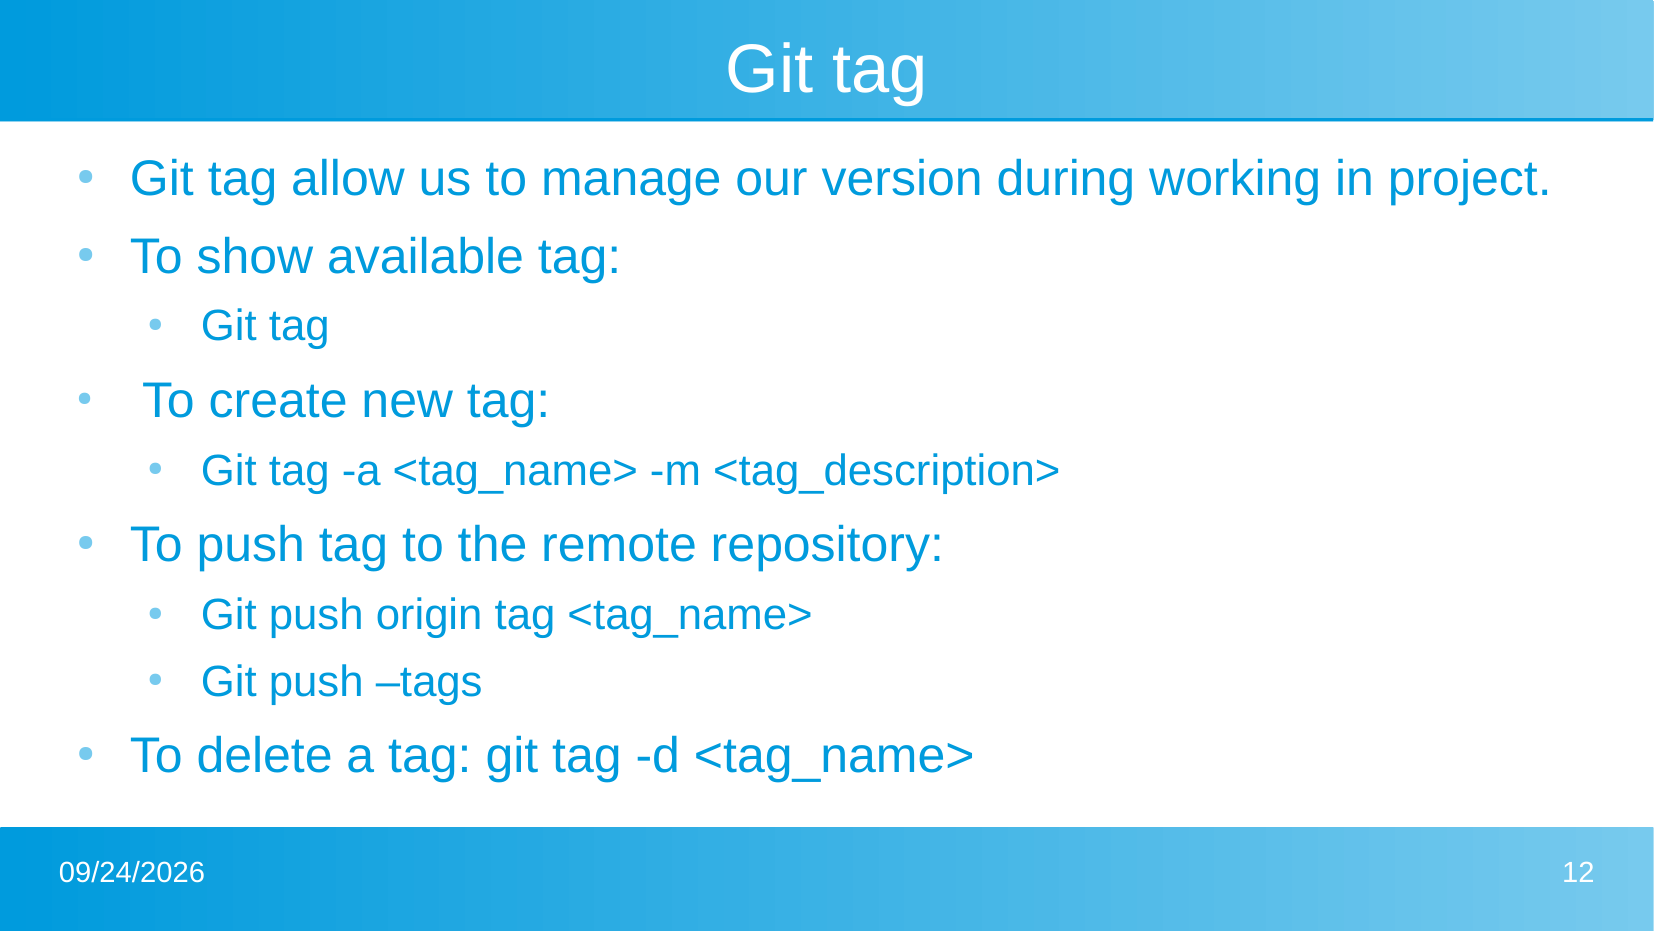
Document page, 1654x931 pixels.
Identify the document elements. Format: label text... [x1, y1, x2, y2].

list Git tag allow us to manage our version during working in project. To show available tag: Git tag To create new tag: Git tag -a <tag_name> -m <tag_description> To push tag to the remote repository: Git push origin tag <tag_name> Git push –tags To delete a tag: git tag -d <tag_name> [59, 150, 1595, 741]
title Git tag [59, 29, 1595, 108]
